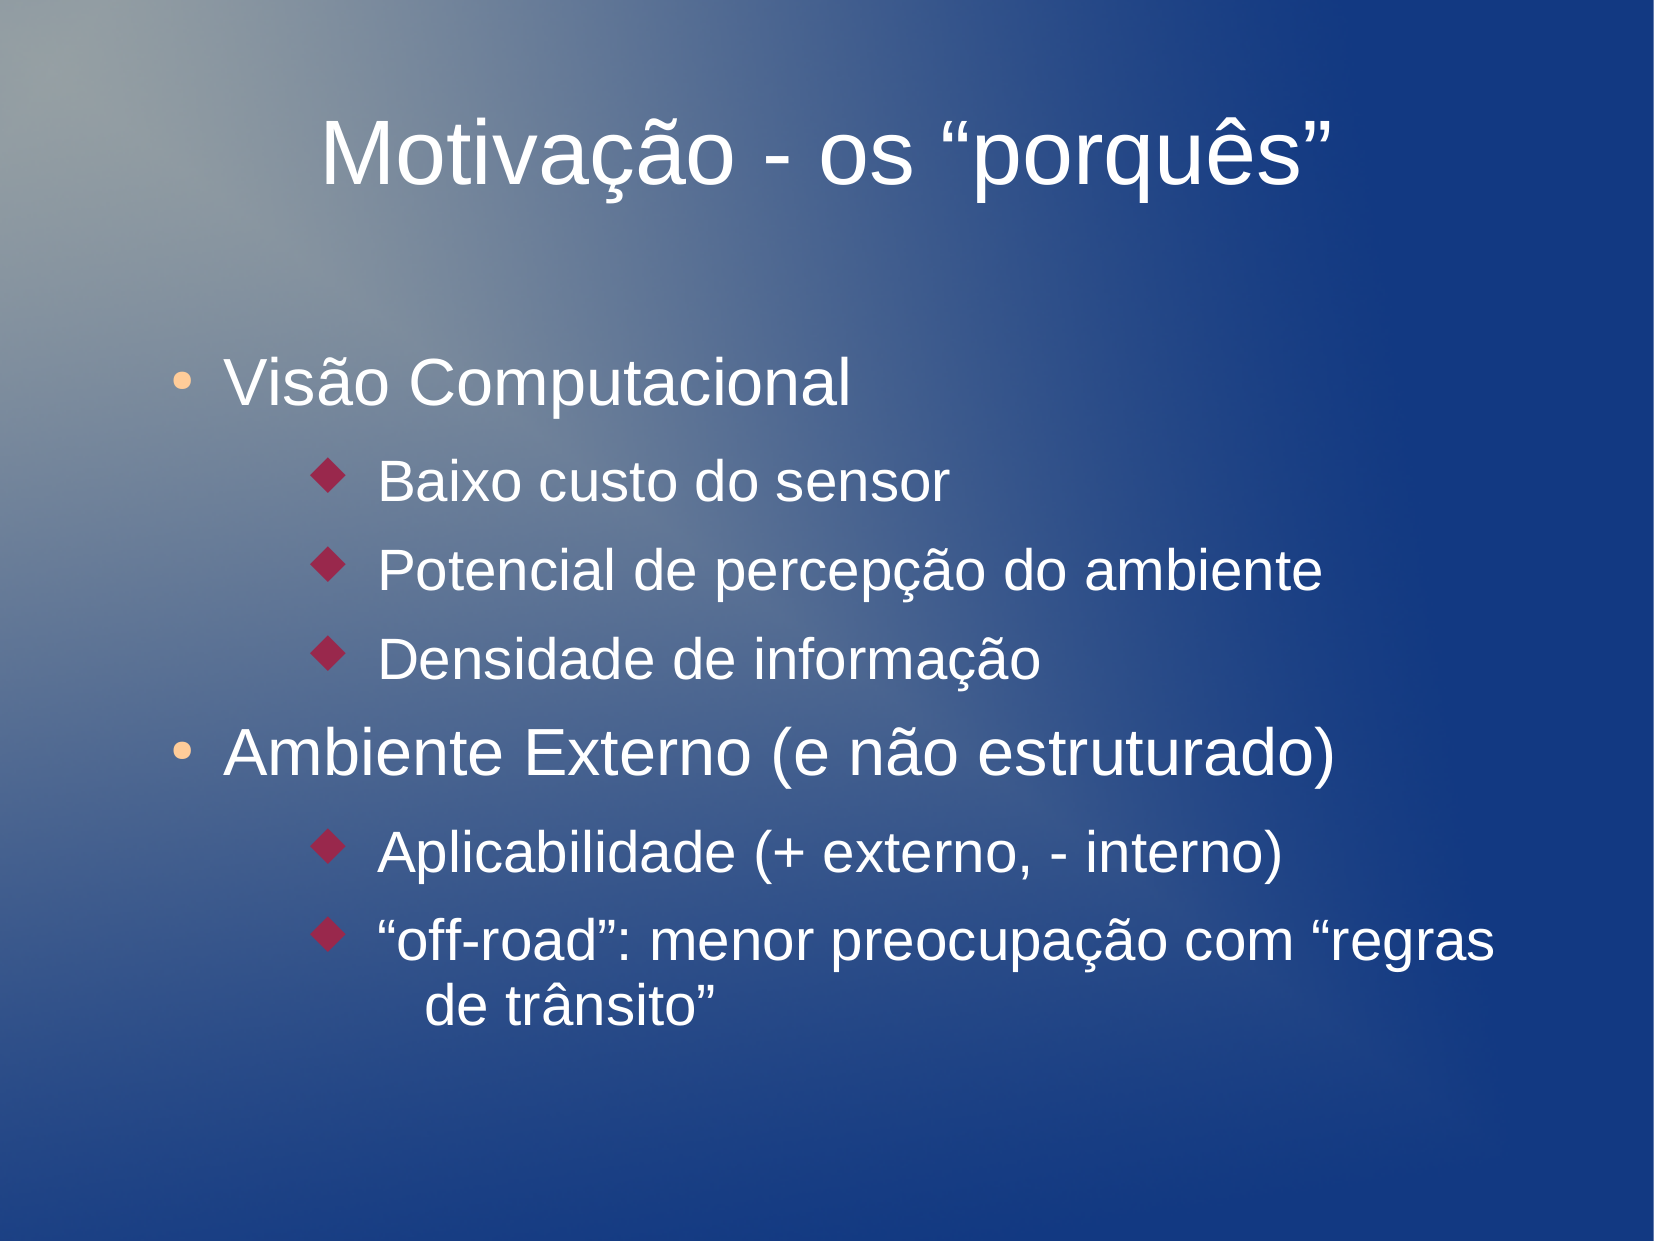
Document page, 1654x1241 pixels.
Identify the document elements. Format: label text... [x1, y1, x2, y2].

title Motivação - os “porquês” [82, 49, 1571, 257]
list Visão Computacional Baixo custo do sensor Potencial de percepção do ambiente Densidade de informação Ambiente Externo (e não estruturado) Aplicabilidade (+ externo, - interno) “off-road”: menor preocupação com “regras de trânsito” [152, 344, 1534, 1127]
picture [0, 0, 1654, 1241]
